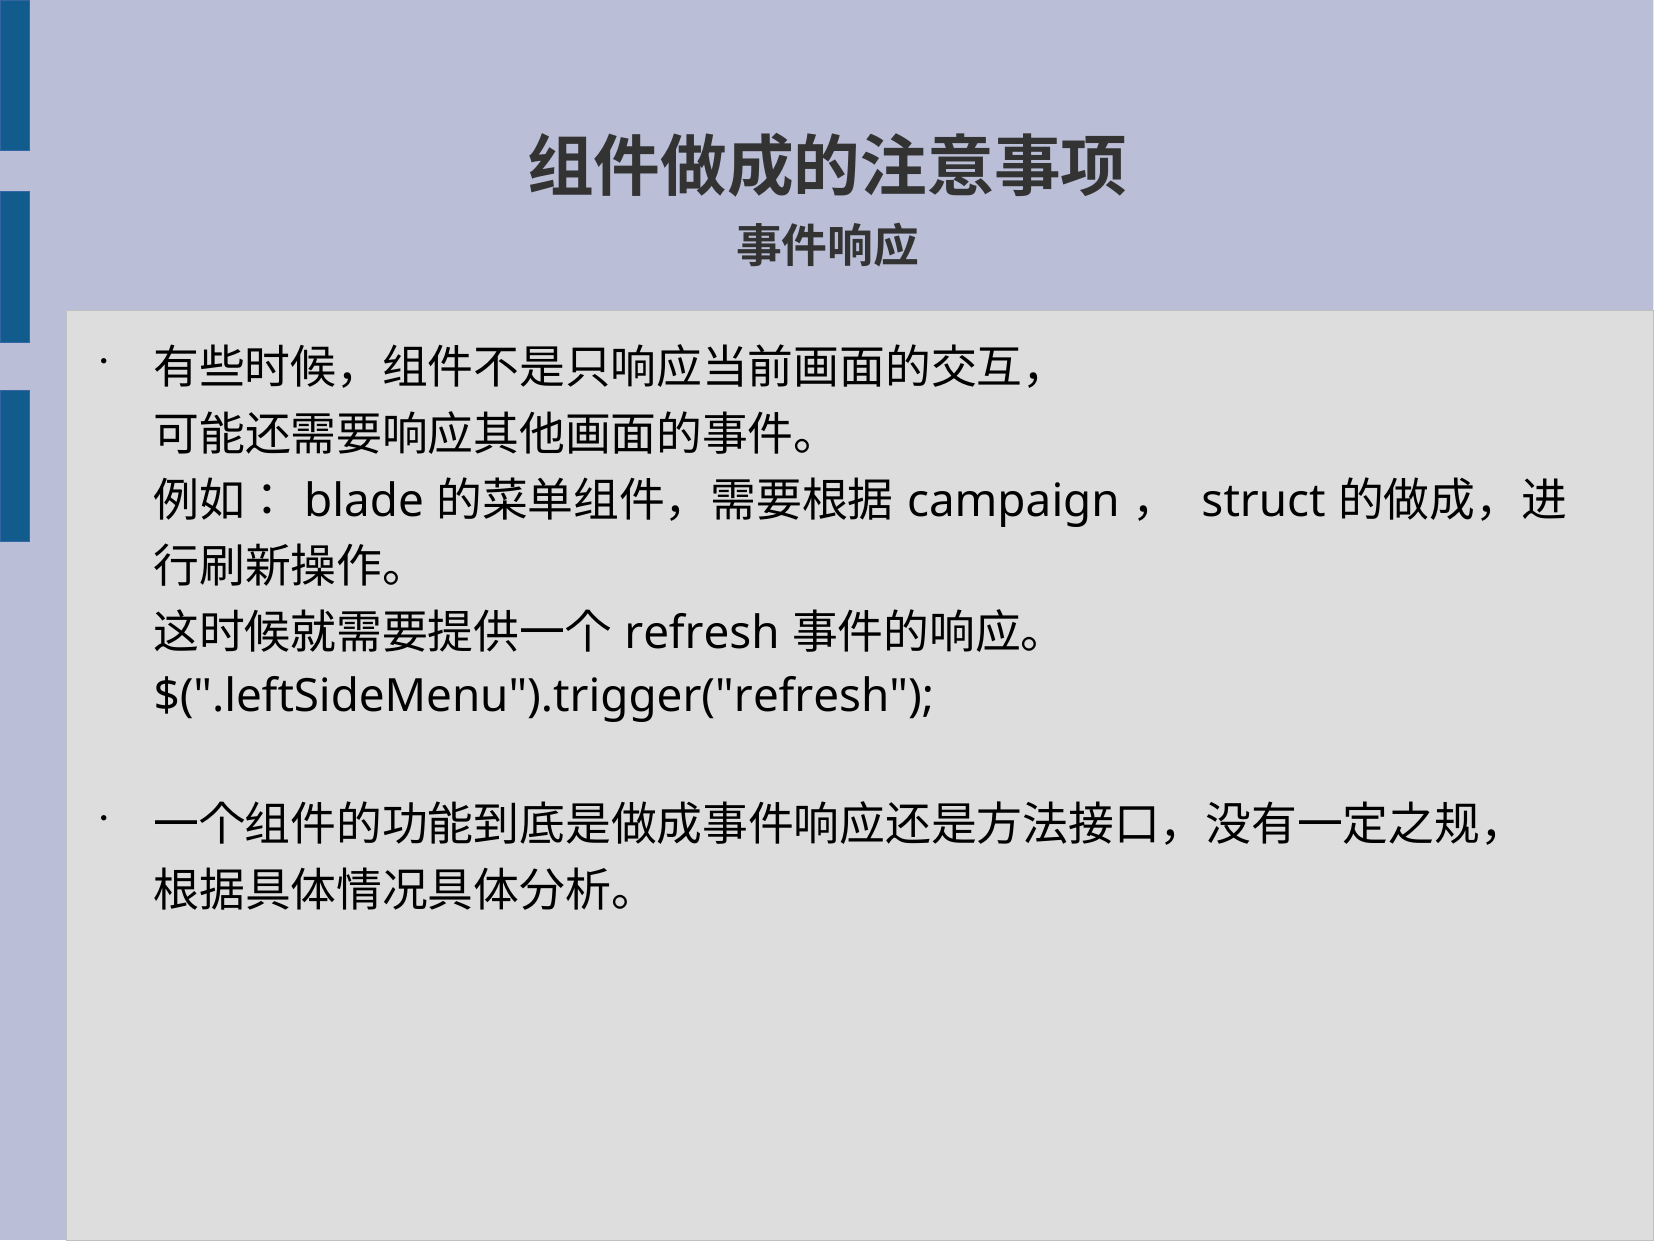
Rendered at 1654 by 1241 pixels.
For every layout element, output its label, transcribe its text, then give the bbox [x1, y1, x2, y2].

title 组件做成的注意事项 事件响应 [121, 91, 1534, 299]
list 有些时候，组件不是只响应当前画面的交互， 可能还需要响应其他画面的事件。 例如：blade的菜单组件，需要根据campaign， struct的做成，进行刷新操作。 这时候就需要提供一个refresh事件的响应。 $(".leftSideMenu").trigger("refresh"); 一个组件的功能到底是做成事件响应还是方法接口，没有一定之规，根据具体情况具体分析。 [82, 330, 1571, 1150]
